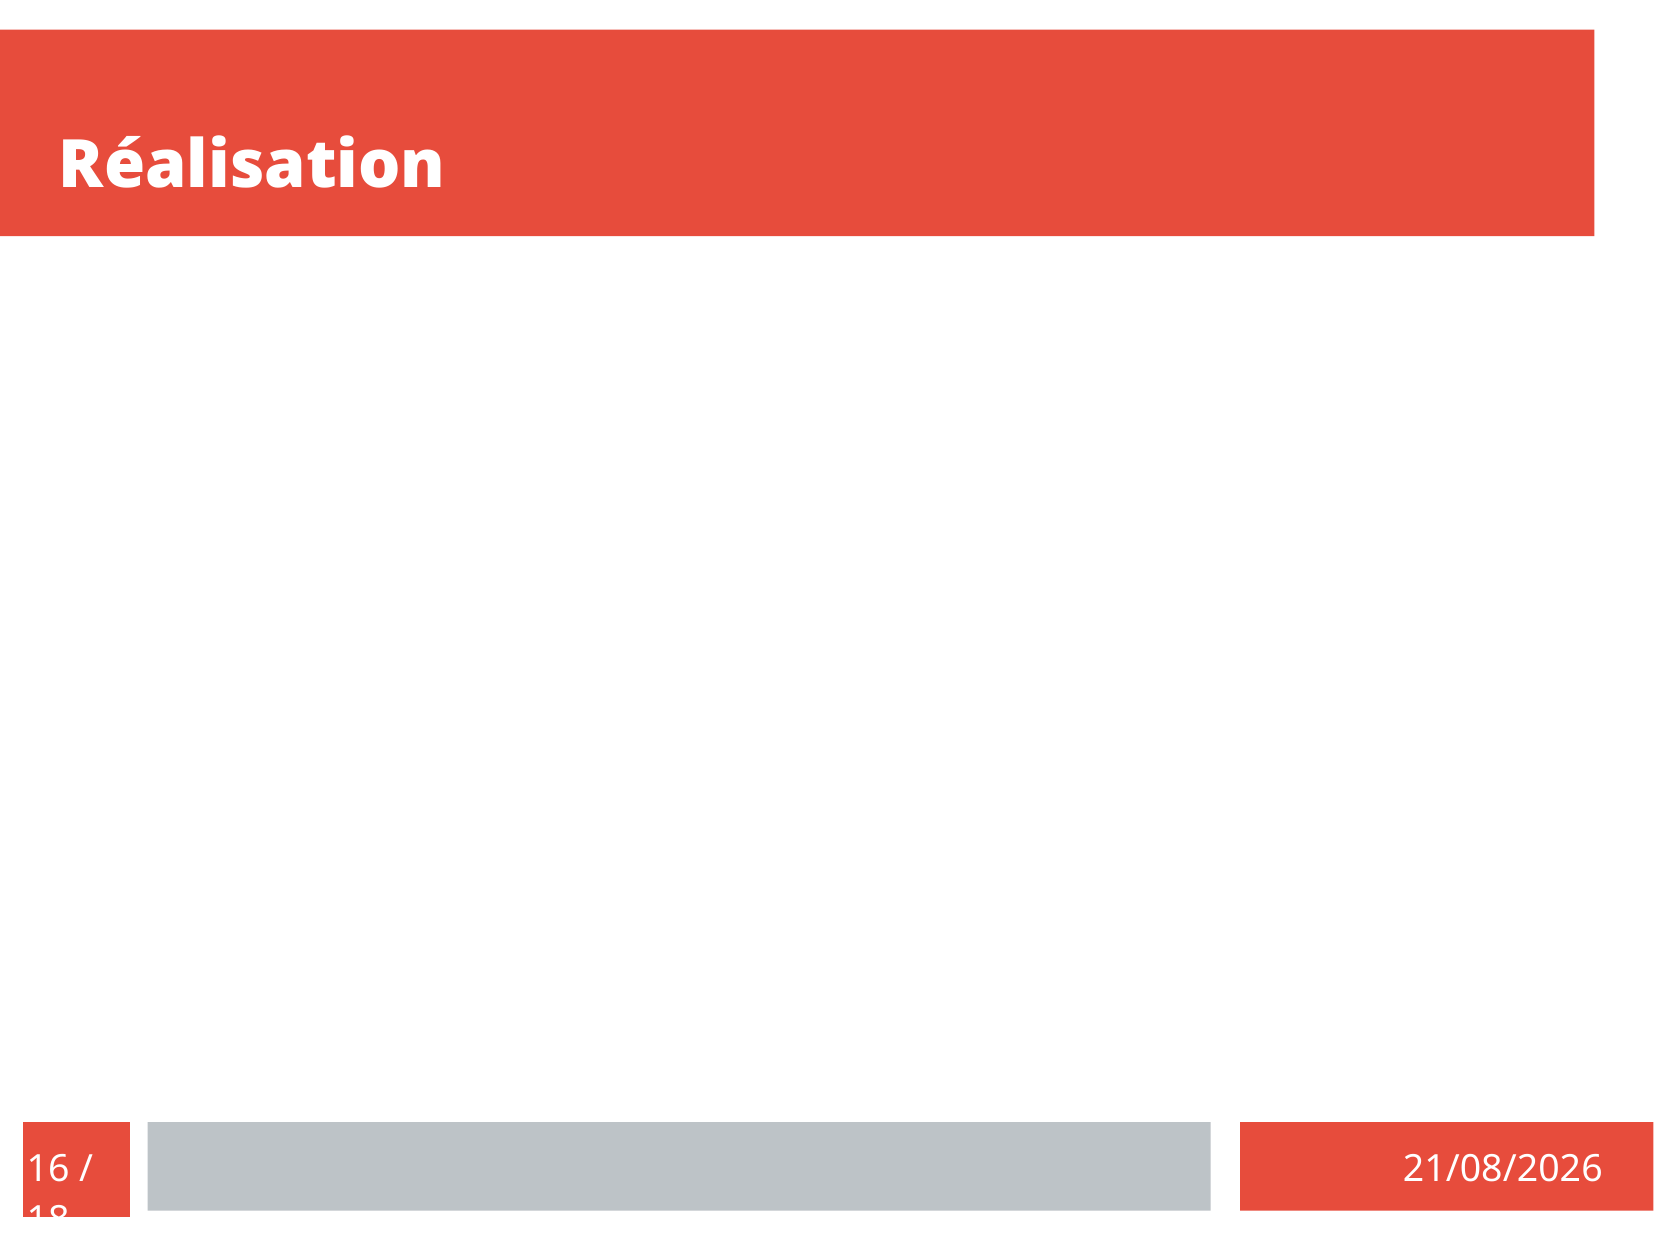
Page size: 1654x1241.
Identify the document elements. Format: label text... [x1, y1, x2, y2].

text_box [23, 1122, 130, 1133]
title Réalisation [59, 59, 1595, 207]
text_box <numéro> / 18 [11, 1133, 154, 1241]
text_box 27/01/2020 [1388, 1133, 1634, 1196]
